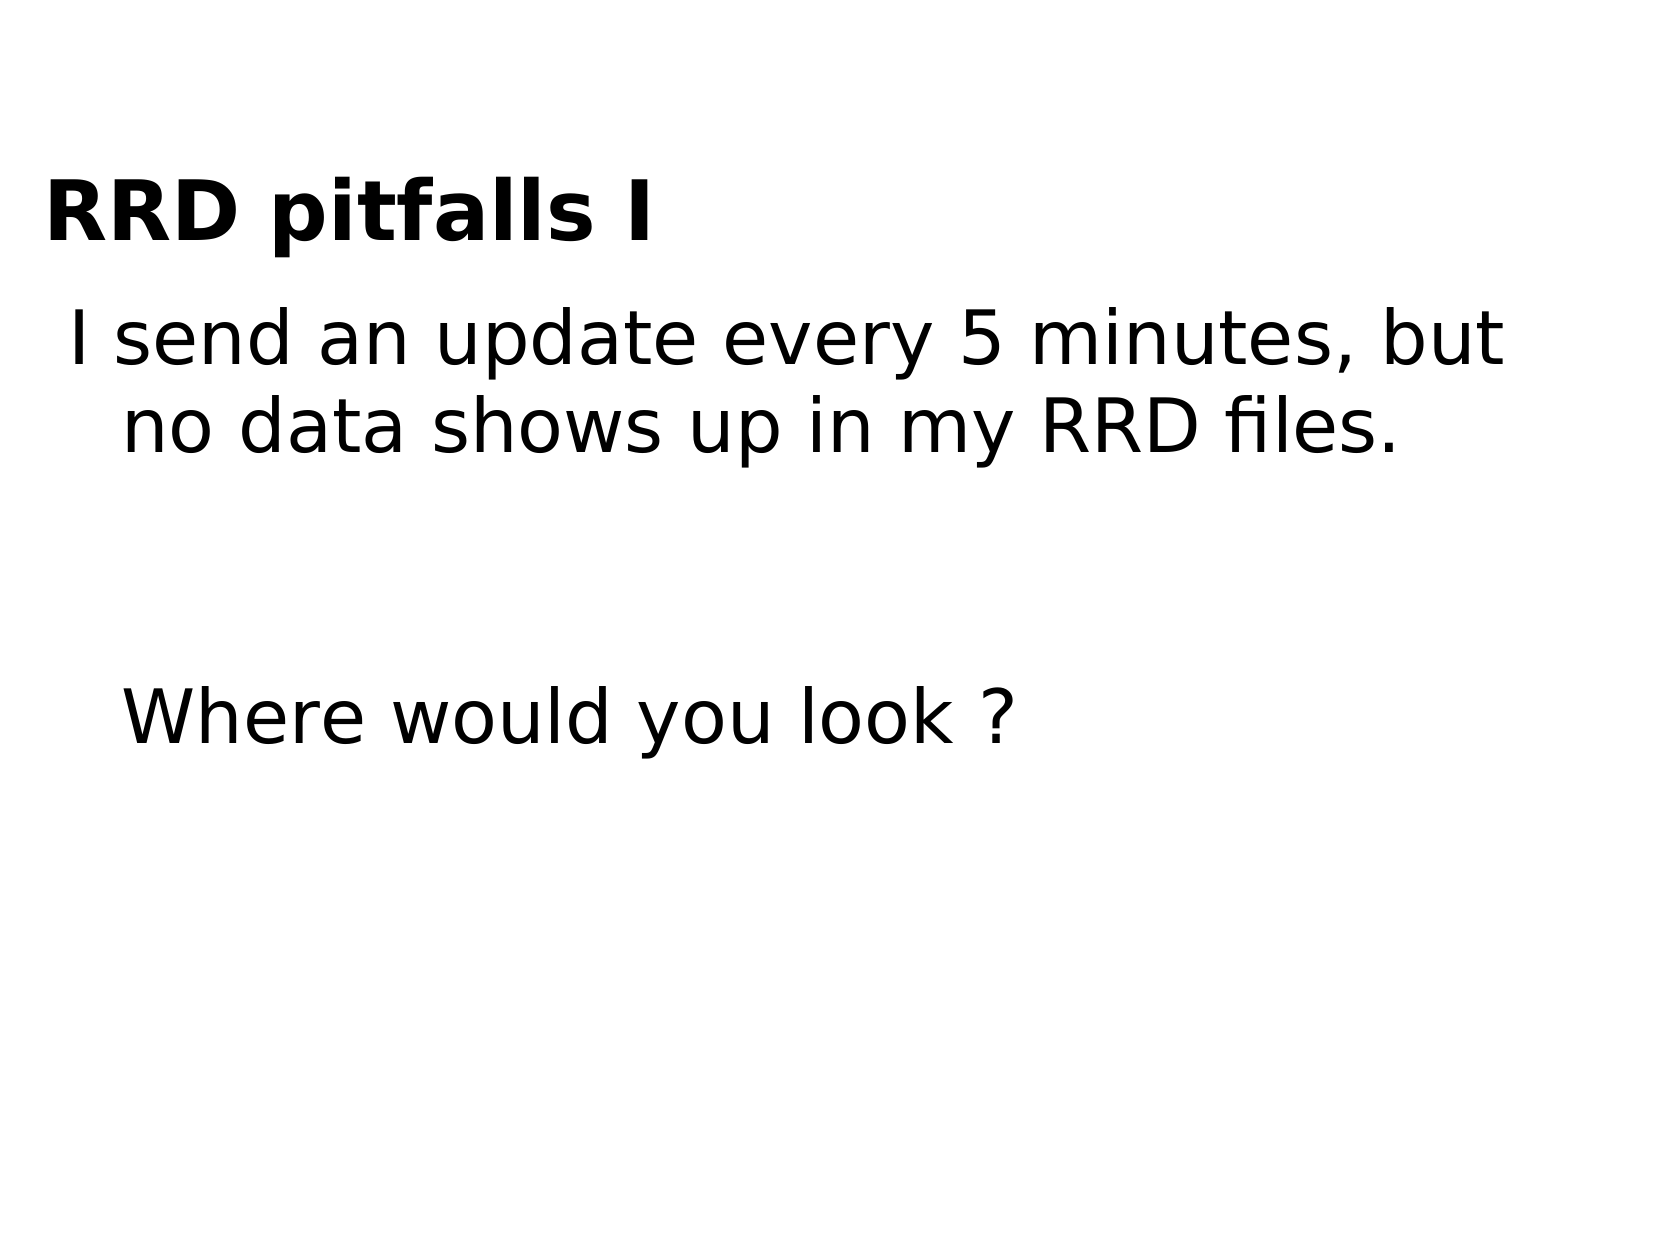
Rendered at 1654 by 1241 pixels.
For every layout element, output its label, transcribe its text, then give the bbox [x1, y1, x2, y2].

list I send an update every 5 minutes, but no data shows up in my RRD files. Where would you look ? [50, 295, 1571, 1099]
title RRD pitfalls I [43, 137, 1581, 287]
